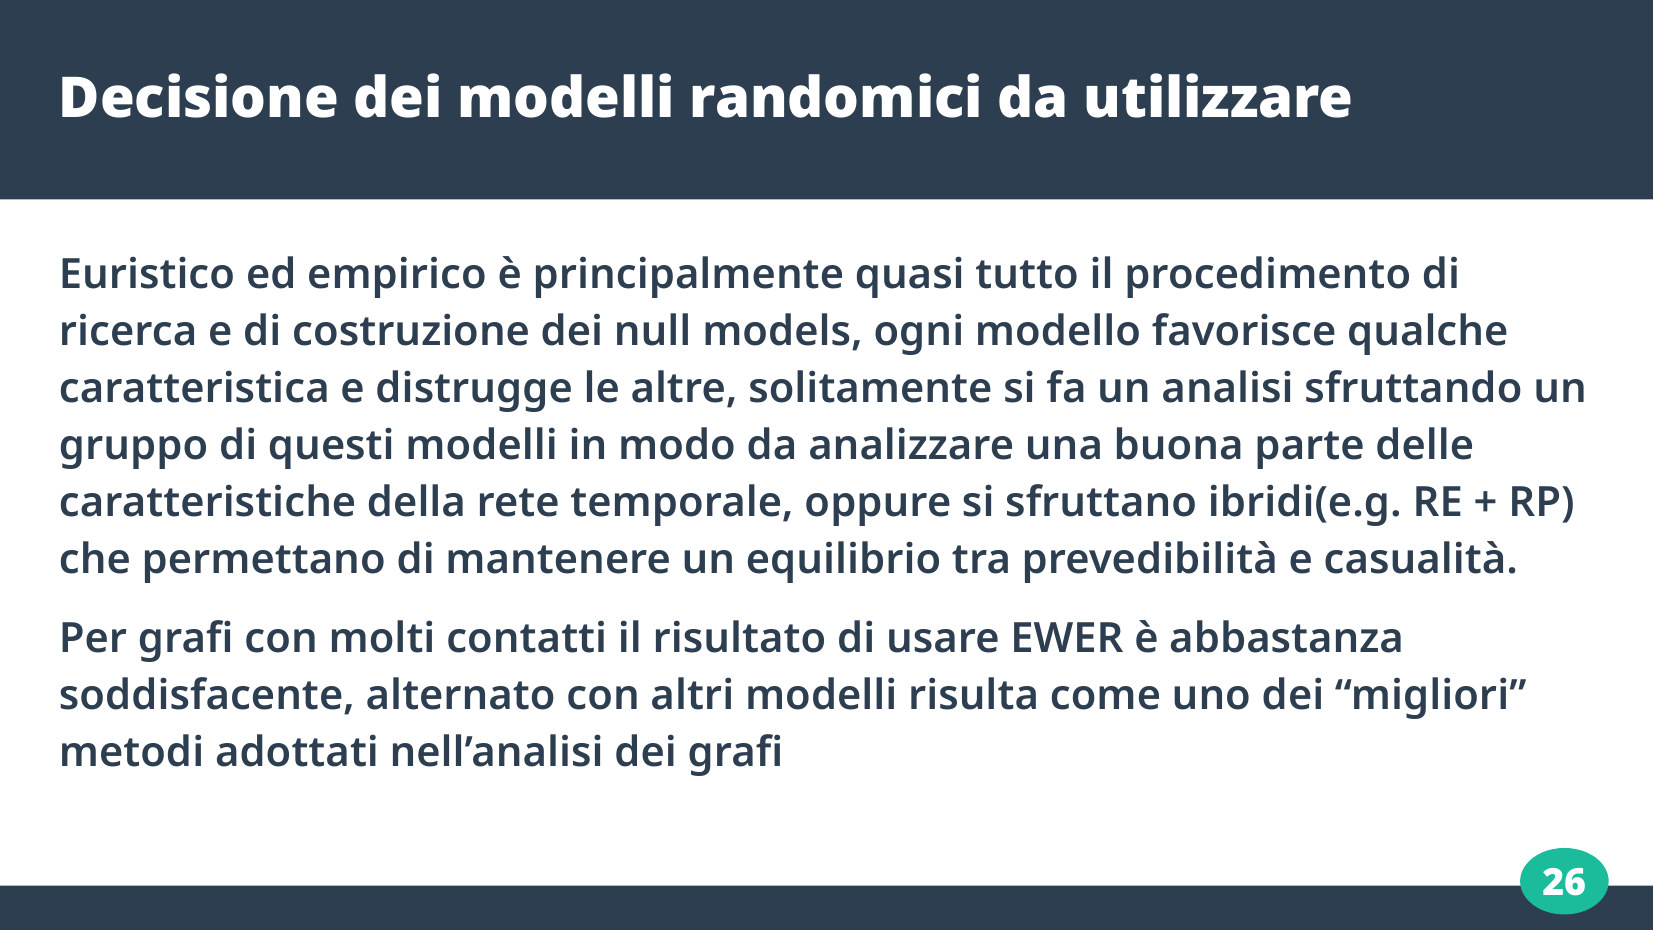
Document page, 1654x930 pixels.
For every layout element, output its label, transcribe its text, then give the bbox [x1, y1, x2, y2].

list Euristico ed empirico è principalmente quasi tutto il procedimento di ricerca e di costruzione dei null models, ogni modello favorisce qualche caratteristica e distrugge le altre, solitamente si fa un analisi sfruttando un gruppo di questi modelli in modo da analizzare una buona parte delle caratteristiche della rete temporale, oppure si sfruttano ibridi(e.g. RE + RP) che permettano di mantenere un equilibrio tra prevedibilità e casualità. Per grafi con molti contatti il risultato di usare EWER è abbastanza soddisfacente, alternato con altri modelli risulta come uno dei “migliori” metodi adottati nell’analisi dei grafi [58, 243, 1594, 864]
title Decisione dei modelli randomici da utilizzare [58, 36, 1594, 155]
